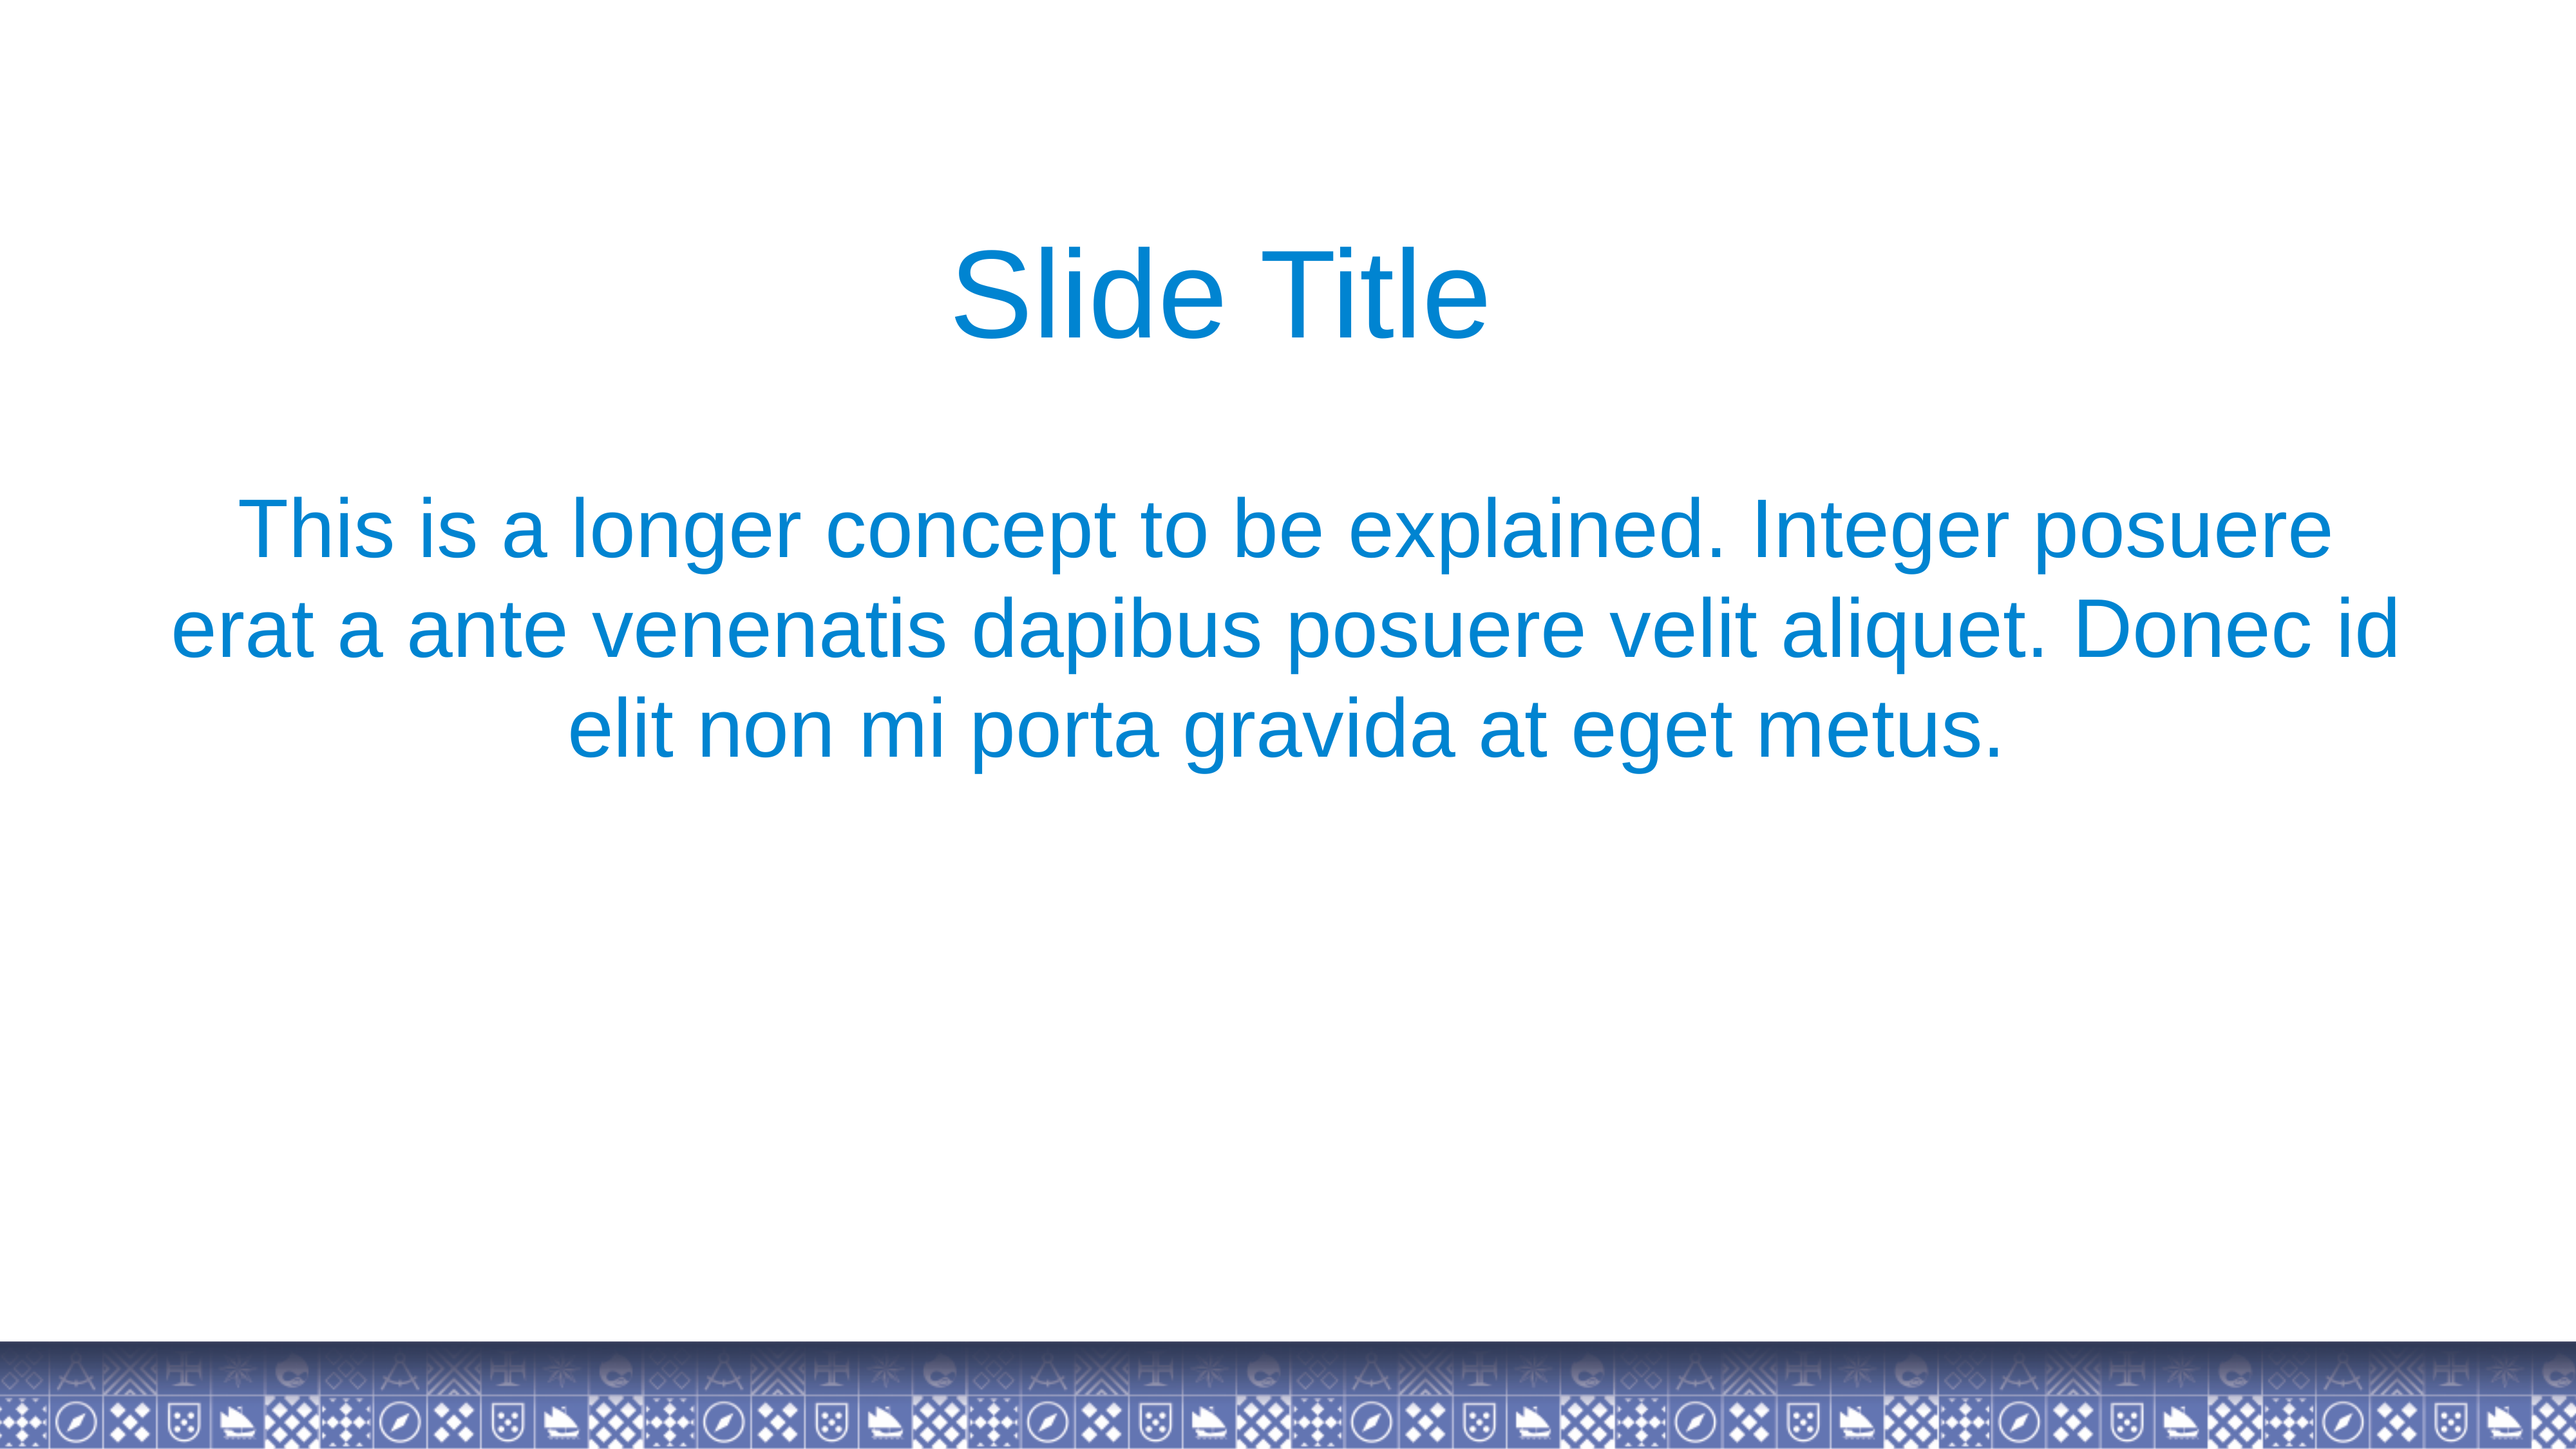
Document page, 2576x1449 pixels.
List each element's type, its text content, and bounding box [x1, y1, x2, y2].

text_box Slide Title [354, 205, 2088, 393]
picture [0, 1341, 2576, 1449]
list This is a longer concept to be explained. Integer posuere erat a ante venenatis dapibus posuere velit aliquet. Donec id elit non mi porta gravida at eget metus. [154, 469, 2422, 918]
